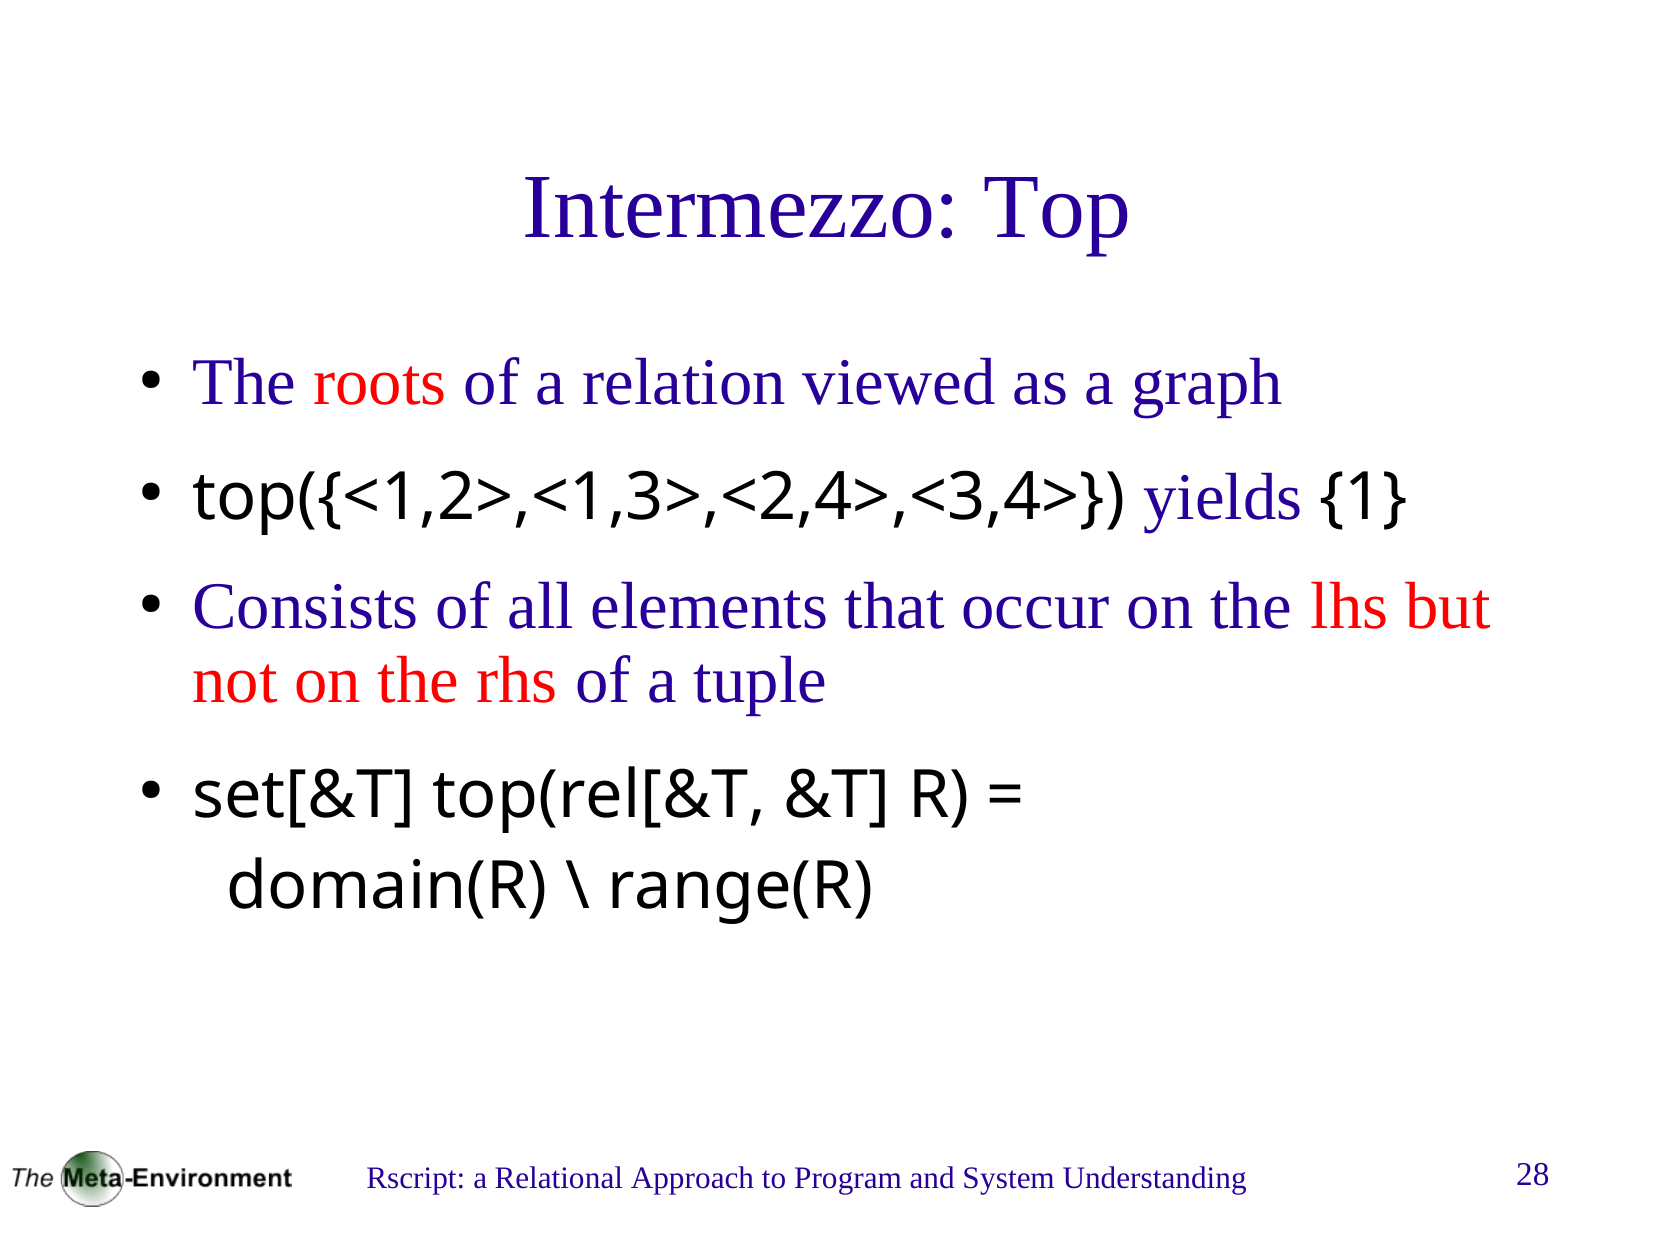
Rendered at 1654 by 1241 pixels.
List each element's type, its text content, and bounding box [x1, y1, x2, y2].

title Intermezzo: Top [121, 102, 1534, 311]
picture [12, 1151, 292, 1207]
list The roots of a relation viewed as a graph top({<1,2>,<1,3>,<2,4>,<3,4>}) yields {1} Consists of all elements that occur on the lhs but not on the rhs of a tuple set[&T] top(rel[&T, &T] R) = domain(R) \ range(R) [121, 344, 1534, 1127]
